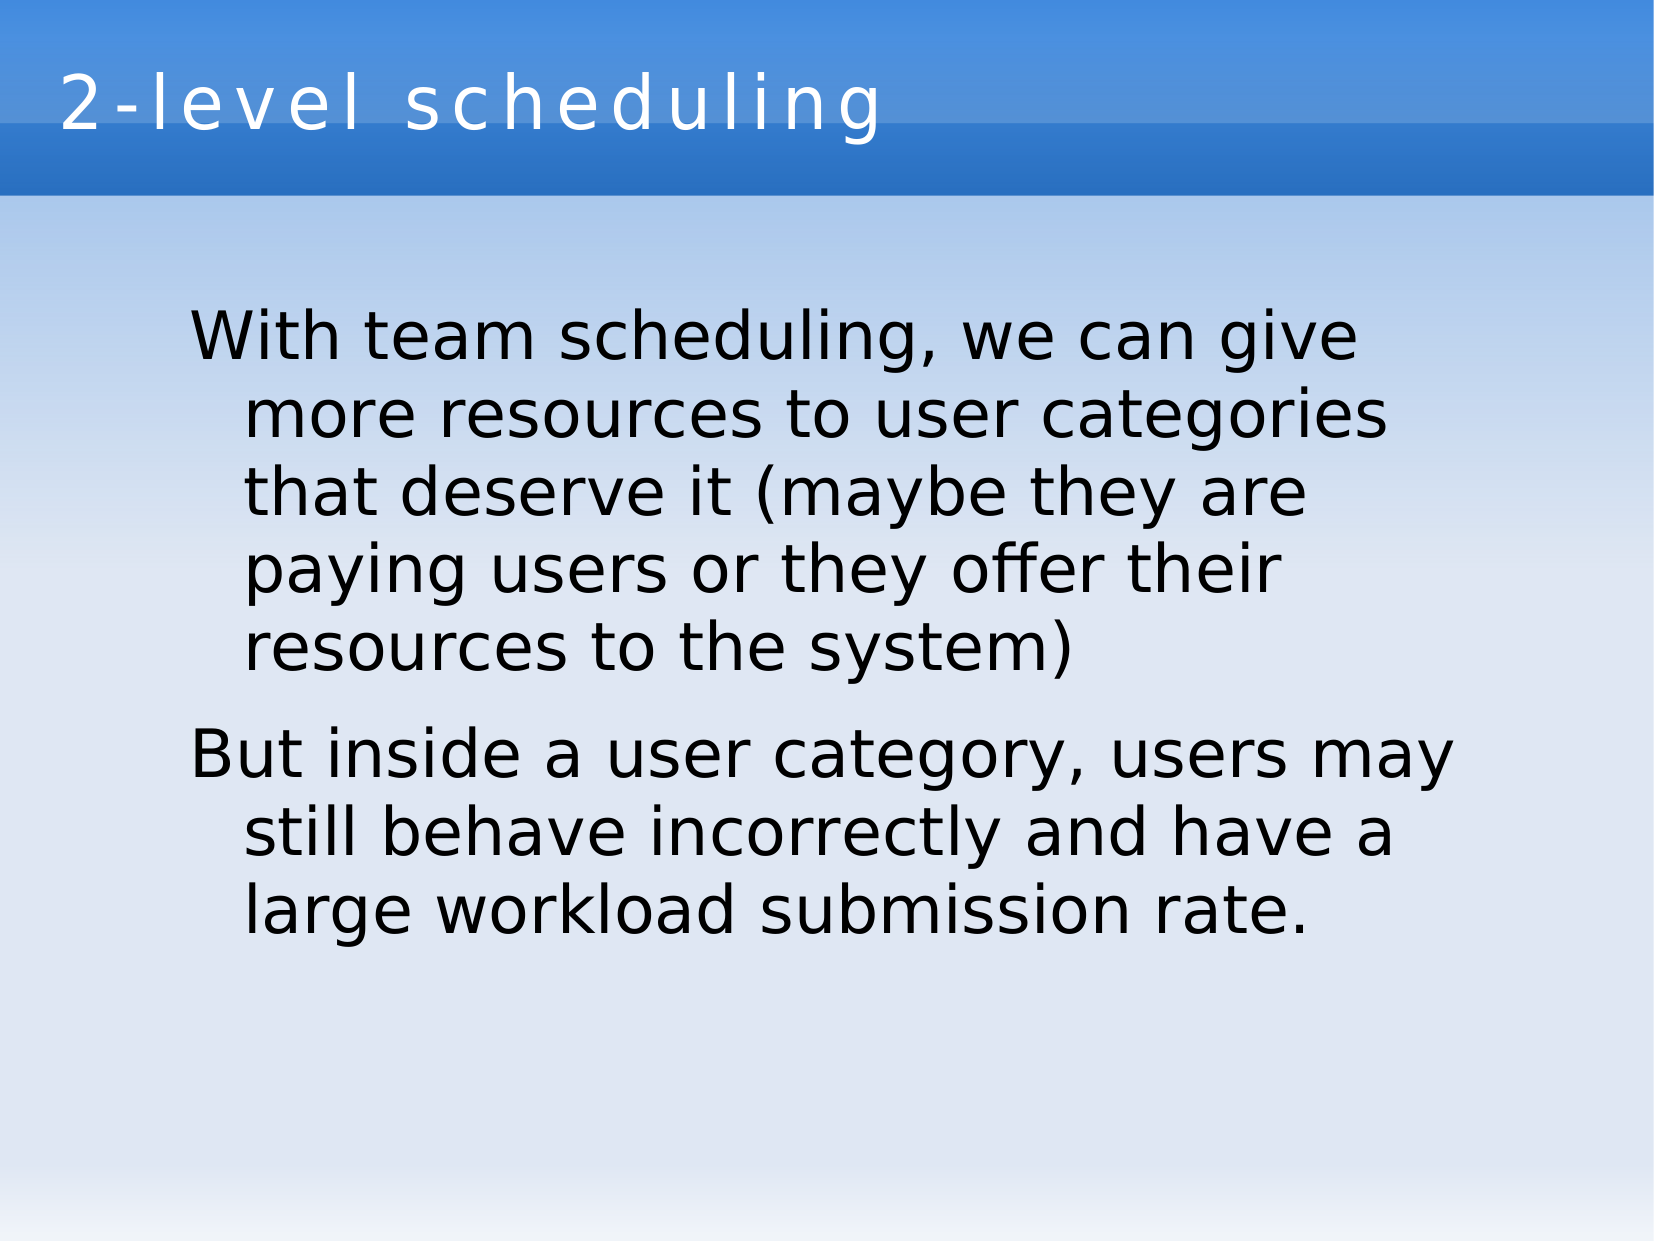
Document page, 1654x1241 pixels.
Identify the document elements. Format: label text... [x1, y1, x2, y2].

list With team scheduling, we can give more resources to user categories that deserve it (maybe they are paying users or they offer their resources to the system) But inside a user category, users may still behave incorrectly and have a large workload submission rate. [172, 297, 1482, 1088]
title 2-level scheduling [59, 29, 1270, 178]
picture [0, 0, 1654, 1241]
